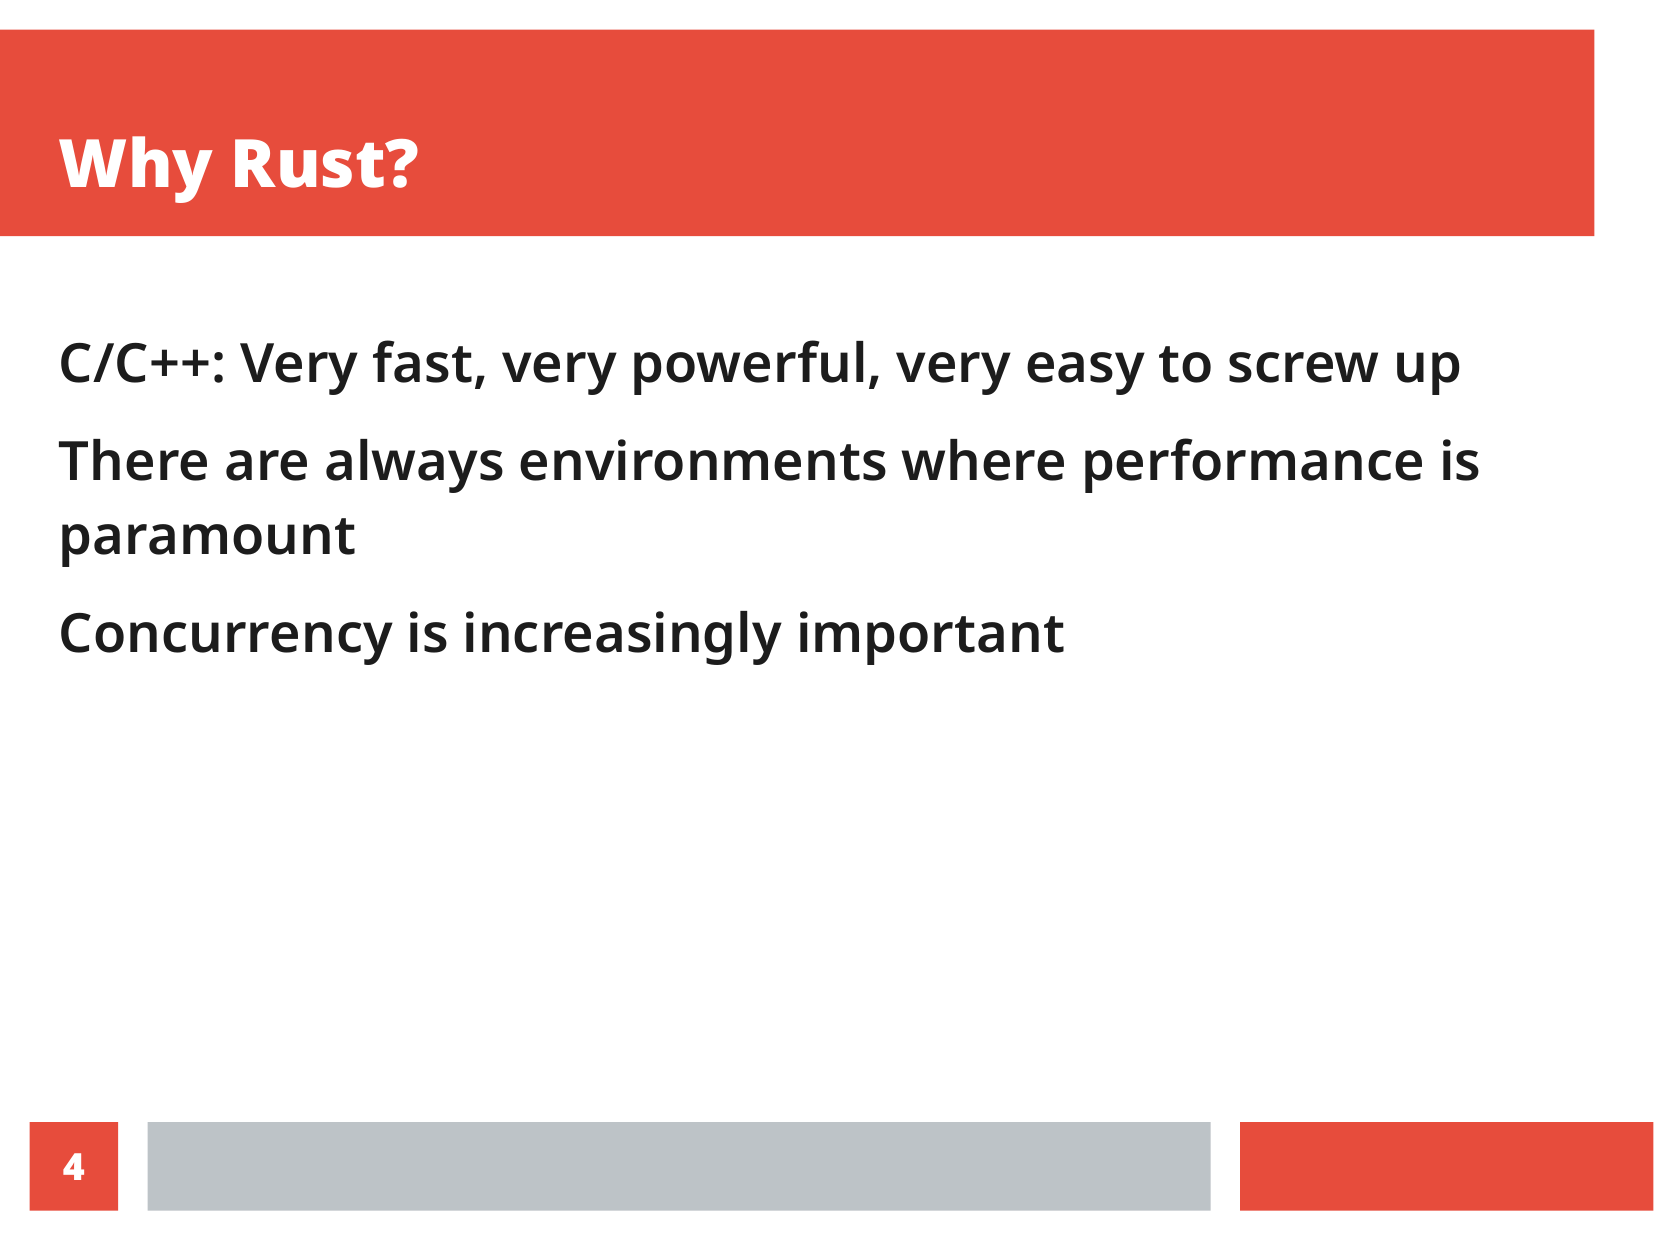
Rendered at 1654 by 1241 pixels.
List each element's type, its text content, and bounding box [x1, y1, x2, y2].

list C/C++: Very fast, very powerful, very easy to screw up There are always environments where performance is paramount Concurrency is increasingly important [59, 324, 1565, 1093]
title Why Rust? [59, 59, 1595, 207]
